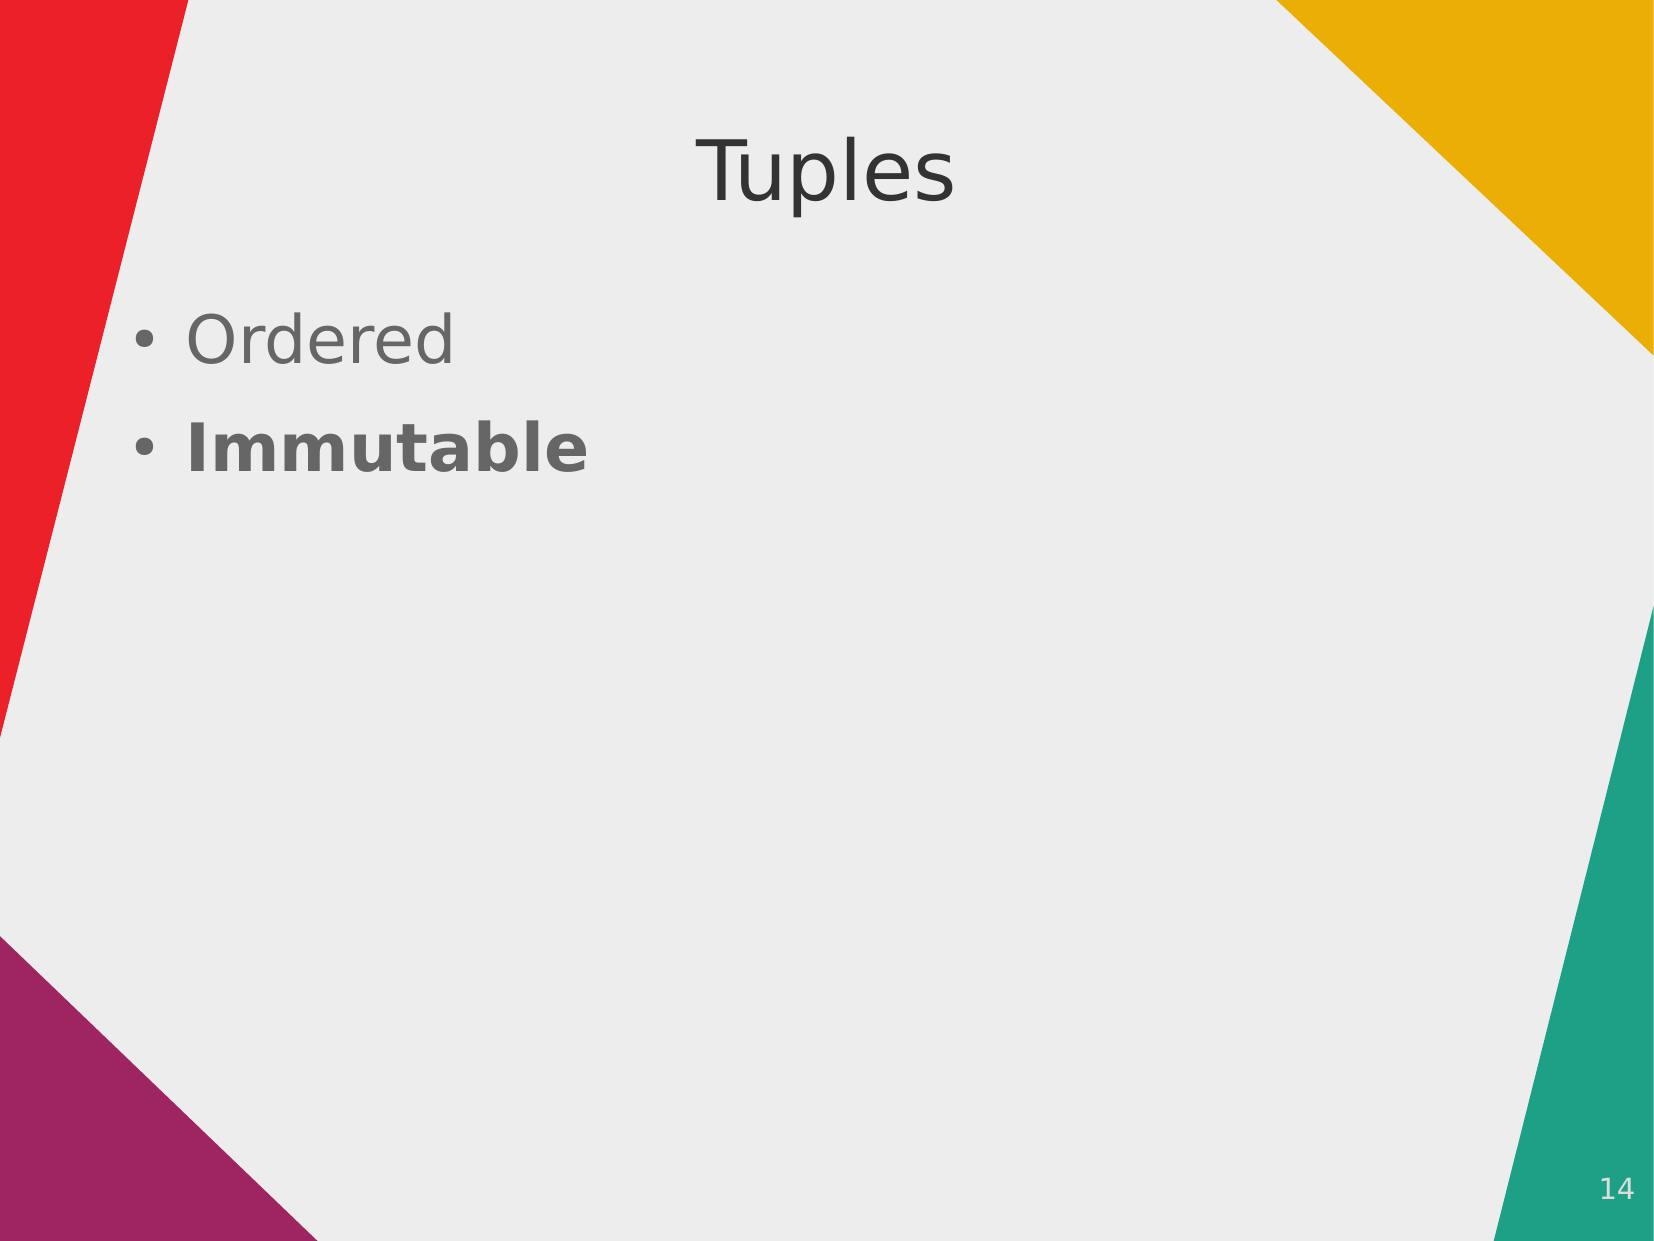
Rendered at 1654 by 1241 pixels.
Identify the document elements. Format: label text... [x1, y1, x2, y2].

list Ordered Immutable [114, 302, 1539, 1033]
title Tuples [114, 73, 1539, 271]
